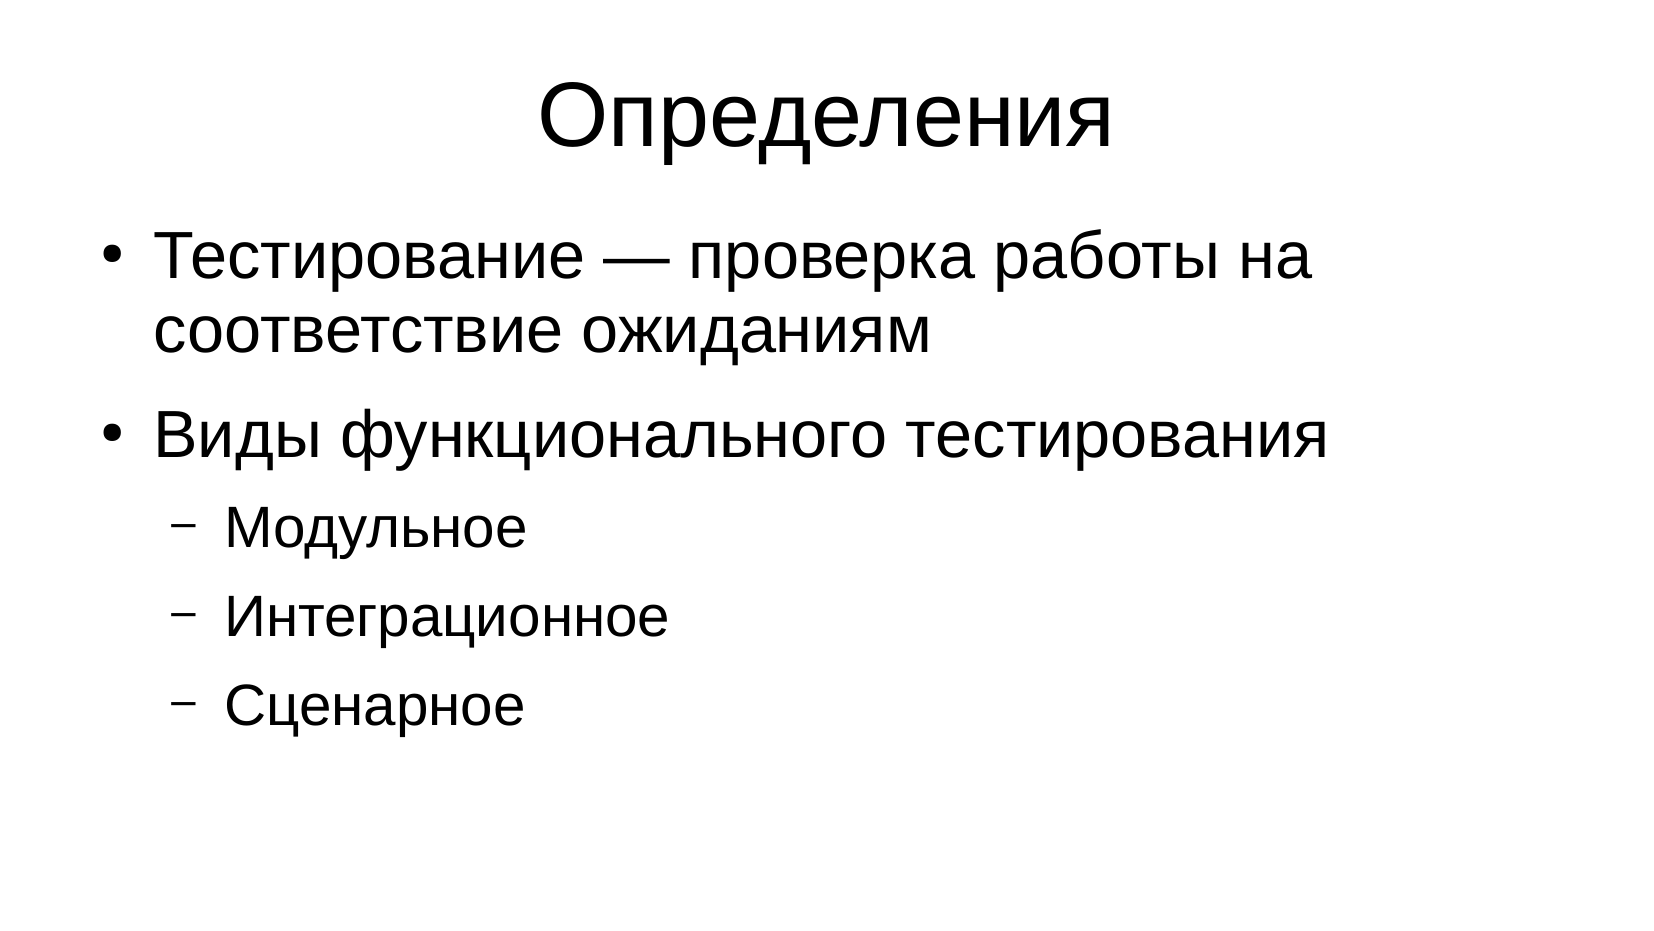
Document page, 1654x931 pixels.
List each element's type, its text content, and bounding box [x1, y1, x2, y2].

title Определения [82, 37, 1571, 193]
list Тестирование — проверка работы на соответствие ожиданиям Виды функционального тестирования Модульное Интеграционное Сценарное [82, 217, 1571, 758]
